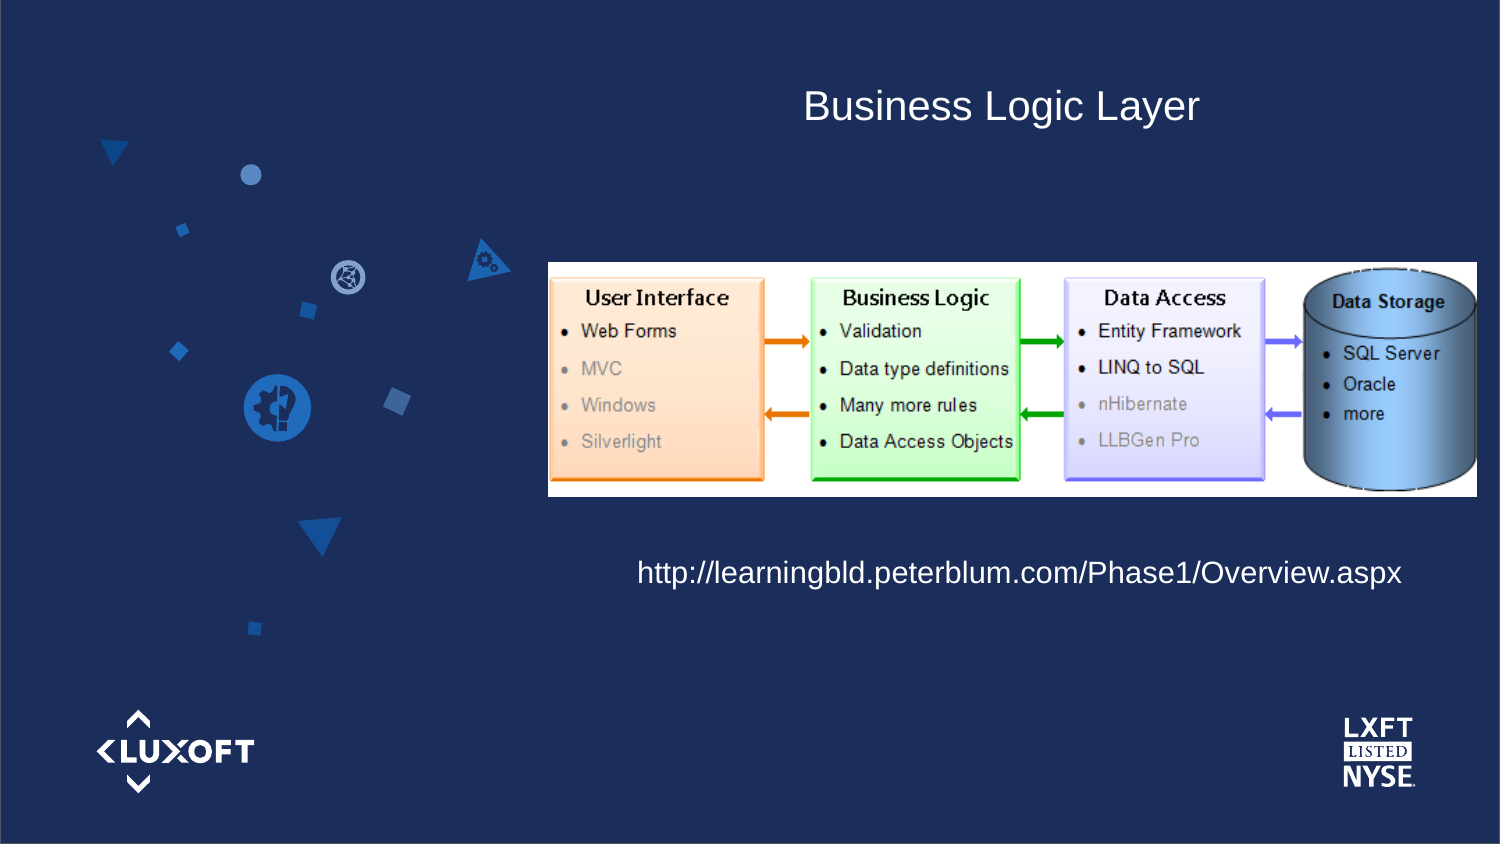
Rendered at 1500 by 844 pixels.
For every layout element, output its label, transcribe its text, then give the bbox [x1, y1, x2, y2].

picture [548, 262, 1477, 497]
list http://learningbld.peterblum.com/Phase1/Overview.aspx [566, 545, 1482, 591]
title Business Logic Layer [803, 35, 1252, 178]
